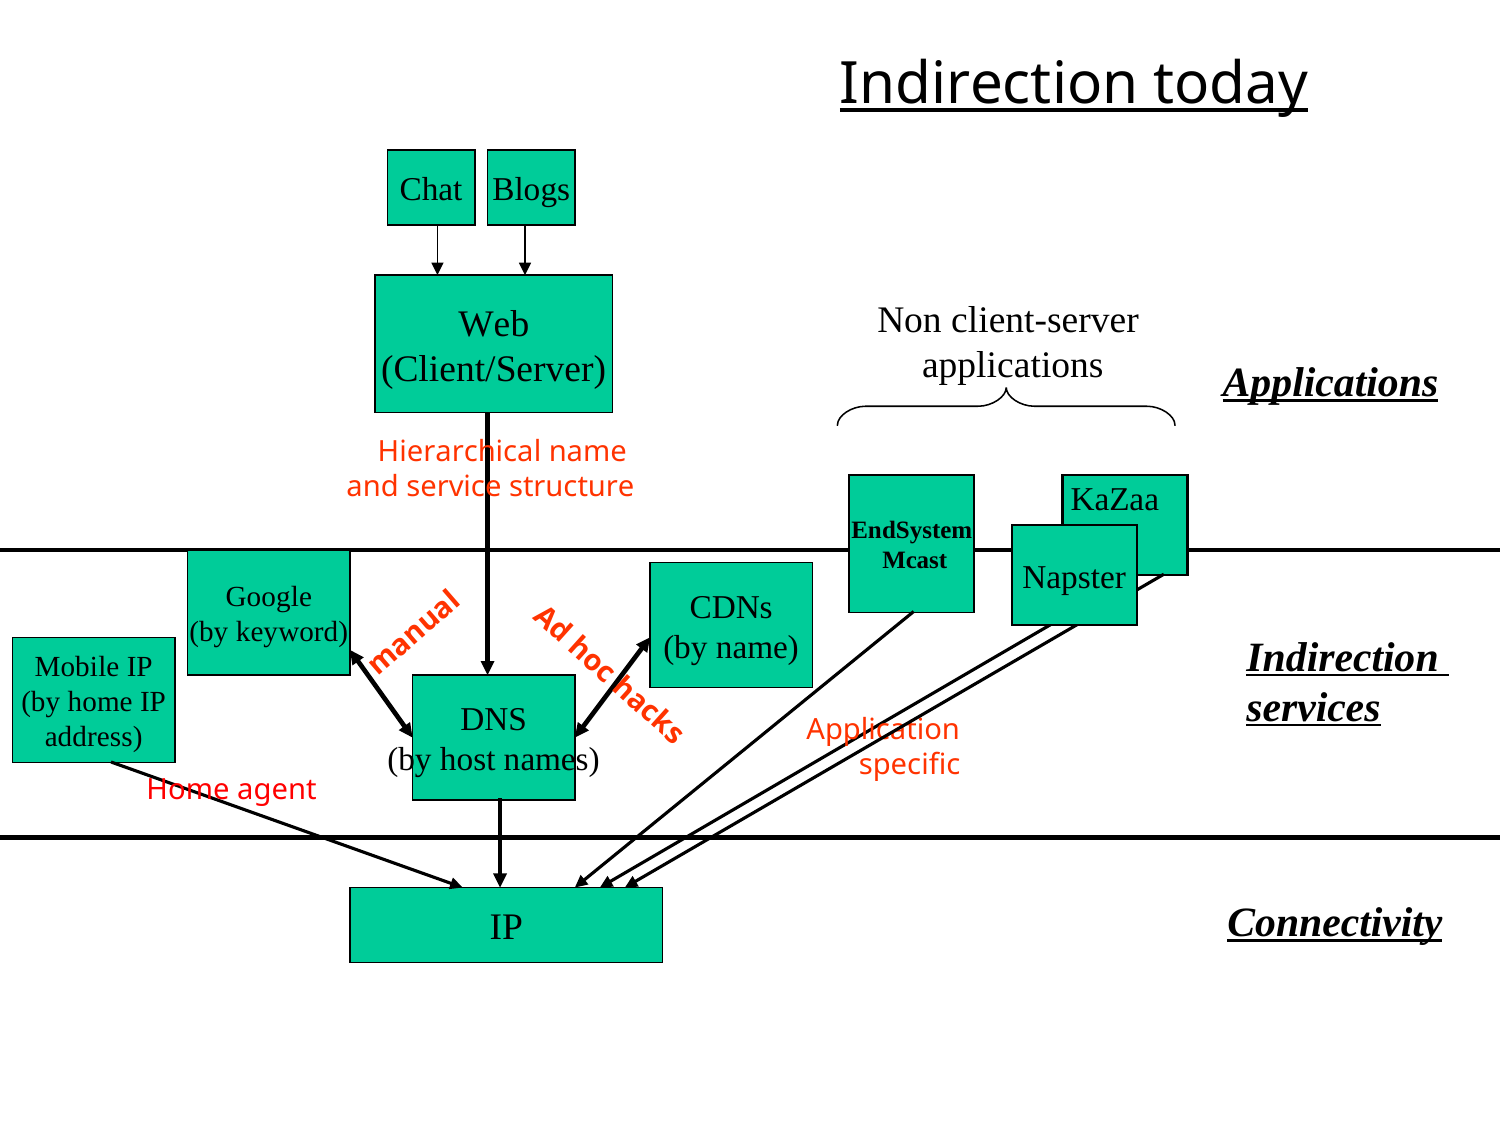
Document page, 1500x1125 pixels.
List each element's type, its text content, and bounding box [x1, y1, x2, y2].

text_box Connectivity [1212, 887, 1458, 953]
text_box Indirection today [824, 37, 1323, 123]
text_box EndSystem Mcast [849, 474, 975, 613]
text_box Napster [1011, 524, 1137, 625]
text_box Application specific [801, 702, 976, 788]
text_box Non client-server applications [862, 287, 1164, 393]
text_box DNS (by host names) [412, 674, 576, 800]
text_box Google (by keyword) [187, 549, 351, 675]
text_box Blogs [487, 149, 576, 225]
text_box manual [342, 544, 508, 697]
text_box Indirection services [1231, 622, 1465, 738]
text_box Ad hoc hacks [511, 581, 713, 770]
text_box [1165, 474, 1188, 576]
text_box Home agent [131, 762, 347, 813]
text_box Hierarchical name and service structure [331, 424, 650, 511]
text_box Mobile IP (by home IP address) [12, 637, 175, 763]
text_box CDNs (by name) [649, 562, 813, 688]
text_box Application specific [737, 702, 939, 788]
text_box Web (Client/Server) [375, 275, 613, 413]
text_box Applications [1208, 347, 1454, 413]
text_box IP [349, 887, 663, 963]
text_box Chat [387, 149, 475, 225]
text_box KaZaa [1055, 469, 1175, 526]
